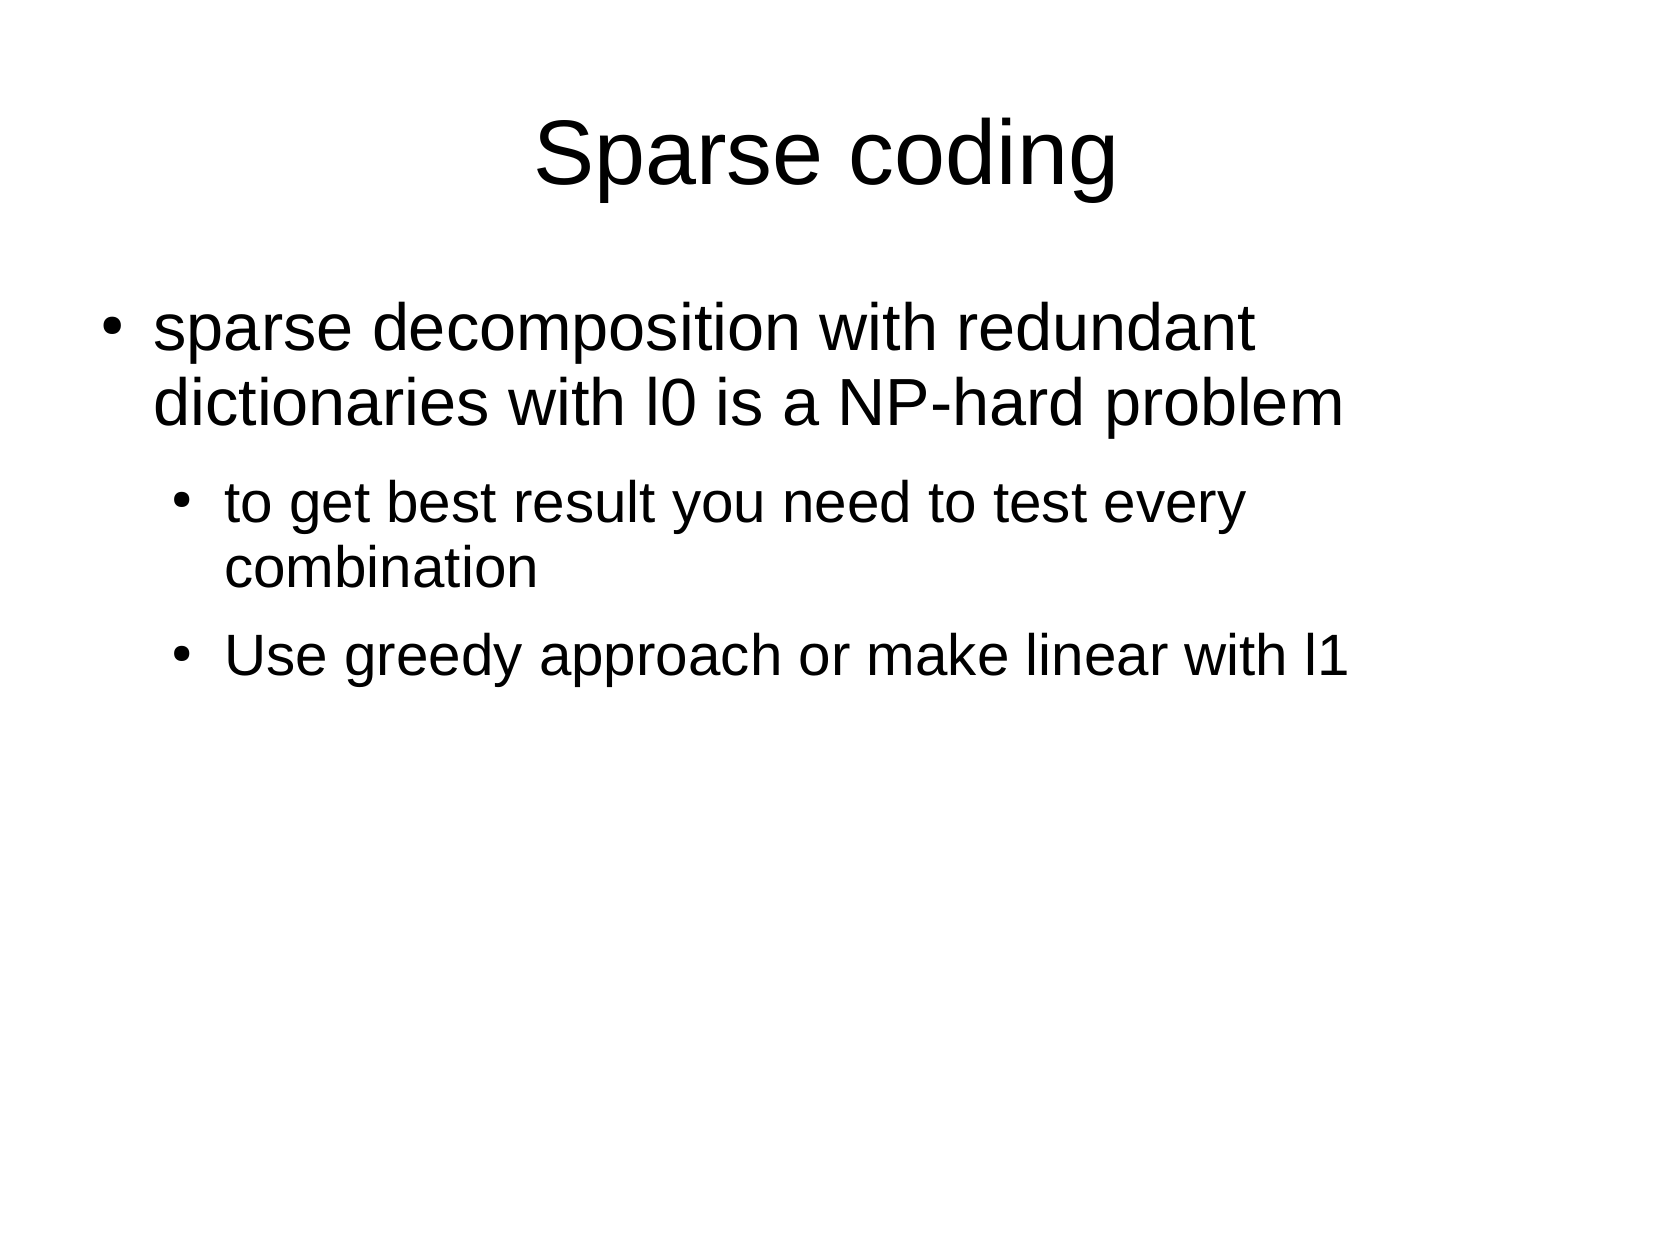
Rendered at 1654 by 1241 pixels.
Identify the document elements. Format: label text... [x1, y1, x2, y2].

list sparse decomposition with redundant dictionaries with l0 is a NP-hard problem to get best result you need to test every combination Use greedy approach or make linear with l1 [82, 290, 1571, 1094]
title Sparse coding [82, 56, 1571, 250]
